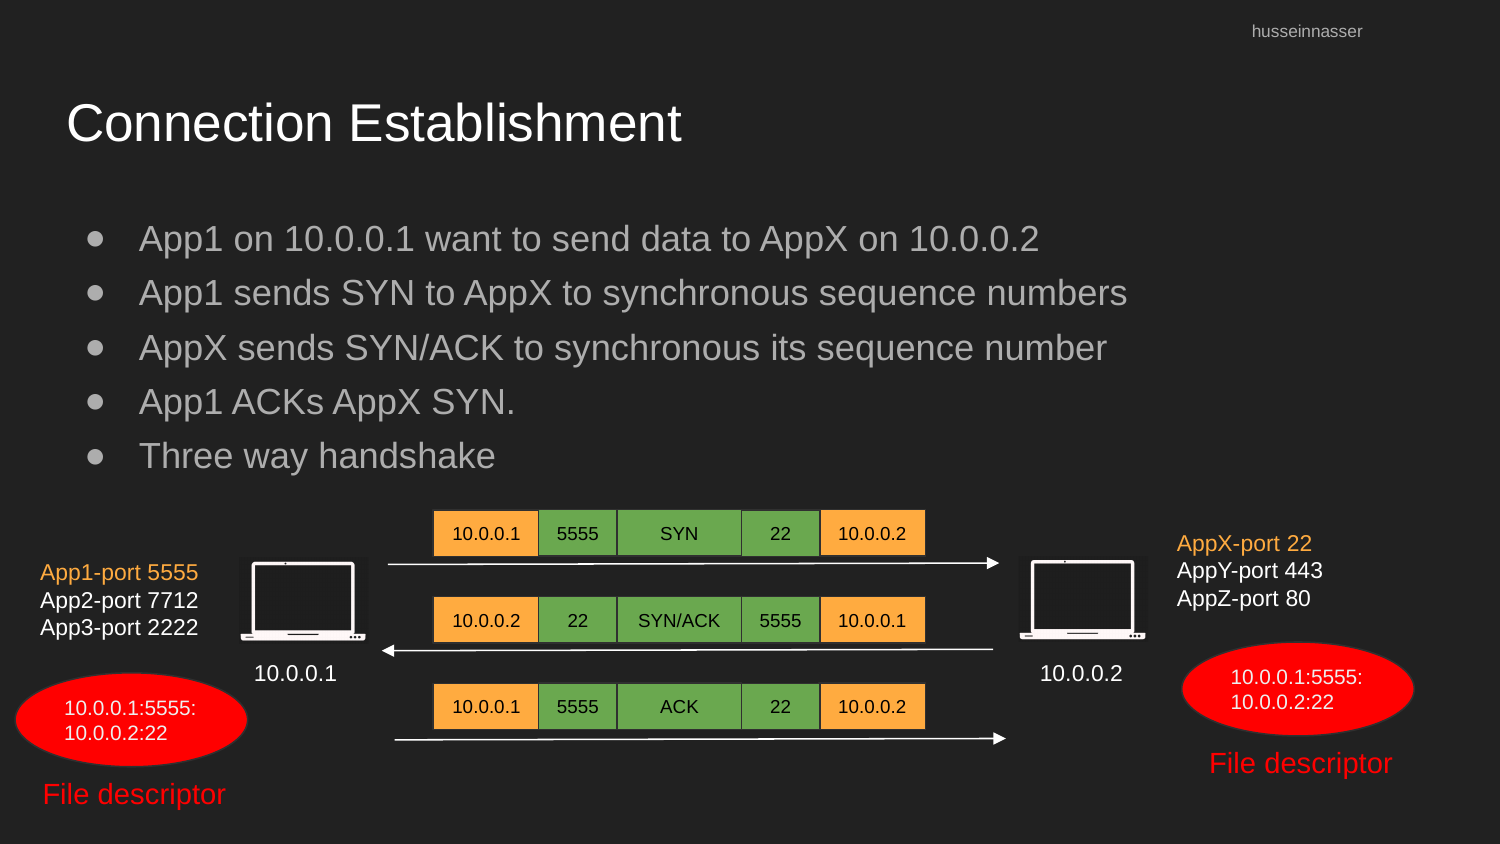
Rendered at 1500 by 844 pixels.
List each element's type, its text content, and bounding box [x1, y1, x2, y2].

text_box 10.0.0.1 [239, 643, 387, 701]
text_box 10.0.0.2 [433, 596, 538, 643]
text_box 10.0.0.1:5555:10.0.0.2:22 [1181, 641, 1415, 729]
picture [239, 557, 369, 643]
text_box App1-port 5555 App2-port 7712 App3-port 2222 [25, 542, 226, 699]
text_box 5555 [538, 683, 617, 730]
picture [1018, 556, 1149, 642]
subtitle husseinnasser [1236, 11, 1492, 53]
list App1 on 10.0.0.1 want to send data to AppX on 10.0.0.2 App1 sends SYN to AppX to synchronous sequence numbers AppX sends SYN/ACK to synchronous its sequence number App1 ACKs AppX SYN. Three way handshake [51, 189, 1449, 492]
text_box 10.0.0.1:5555:10.0.0.2:22 [15, 672, 248, 760]
title Connection Establishment [51, 72, 1449, 167]
text_box 10.0.0.1 [820, 596, 926, 643]
text_box File descriptor [1194, 729, 1461, 795]
text_box 5555 [538, 509, 617, 557]
text_box 10.0.0.2 [820, 509, 926, 557]
text_box File descriptor [27, 760, 294, 826]
text_box 5555 [742, 596, 820, 643]
text_box SYN [617, 509, 742, 557]
text_box 10.0.0.1 [433, 683, 538, 730]
text_box 10.0.0.2 [1024, 643, 1173, 701]
text_box 22 [742, 683, 820, 730]
text_box 22 [742, 509, 820, 557]
text_box 22 [538, 596, 617, 643]
text_box AppX-port 22 AppY-port 443 AppZ-port 80 [1161, 513, 1362, 682]
text_box 10.0.0.2 [820, 683, 926, 730]
text_box SYN/ACK [617, 596, 742, 643]
text_box 10.0.0.1 [433, 509, 538, 557]
text_box ACK [617, 683, 742, 730]
